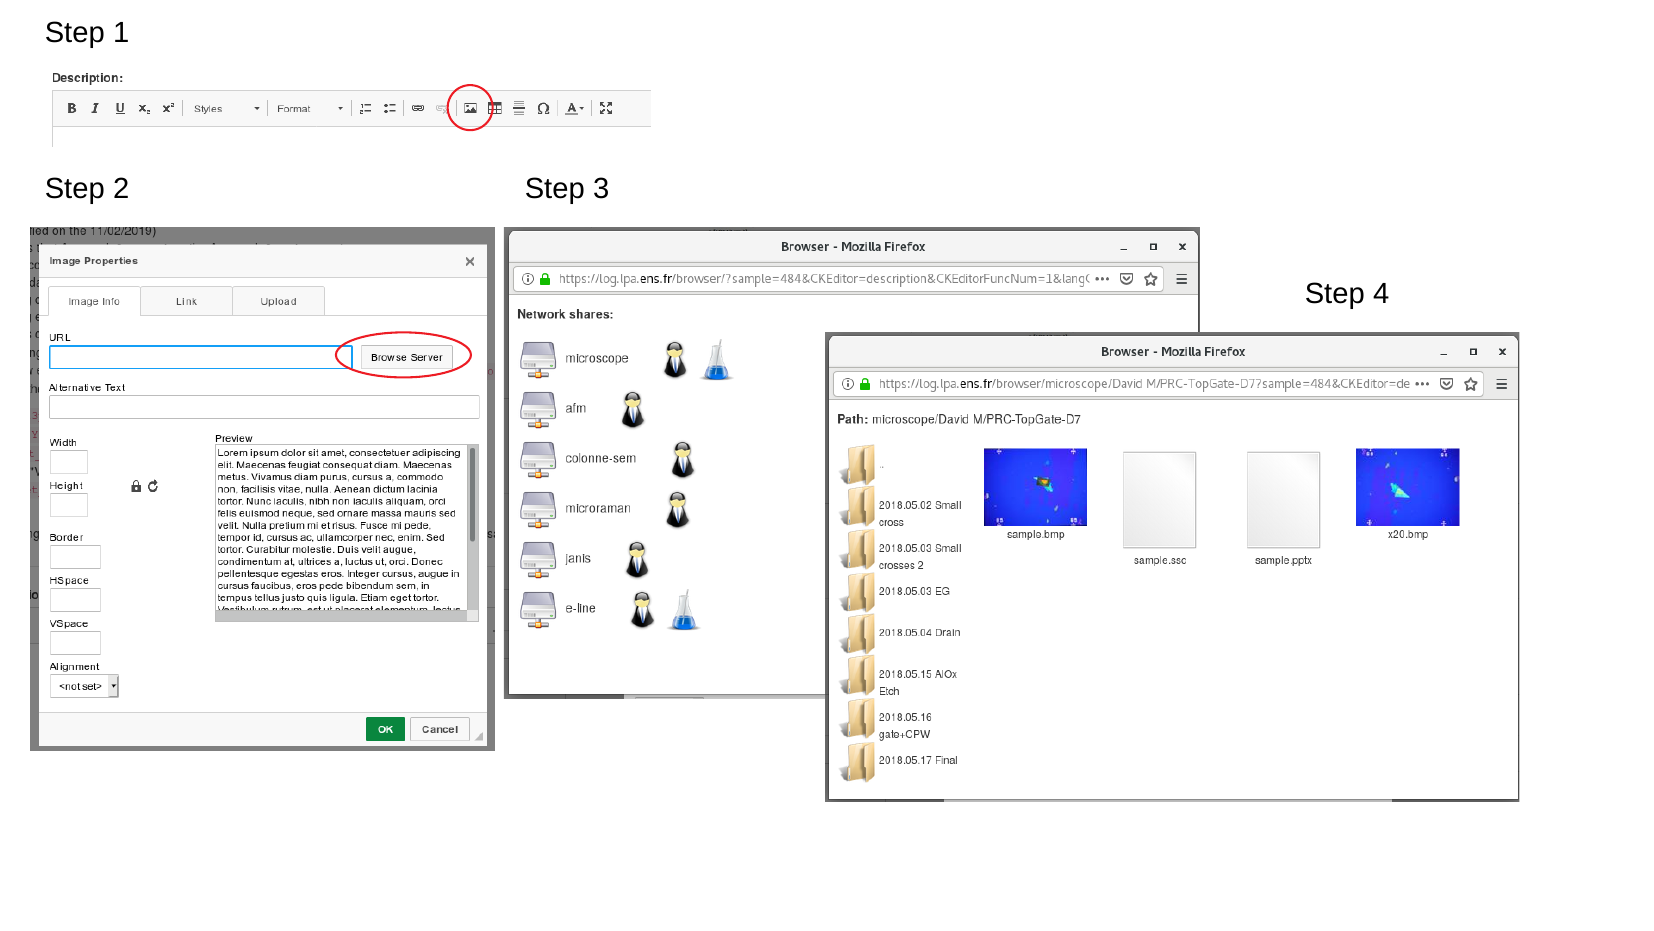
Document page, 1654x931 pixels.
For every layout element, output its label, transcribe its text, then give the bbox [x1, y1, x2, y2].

text_box Step 1 [30, 9, 144, 57]
text_box Step 4 [1290, 270, 1404, 318]
text_box Step 2 [30, 165, 144, 213]
picture [503, 227, 1520, 802]
text_box Step 3 [510, 165, 624, 213]
picture [35, 56, 651, 147]
picture [30, 227, 495, 751]
